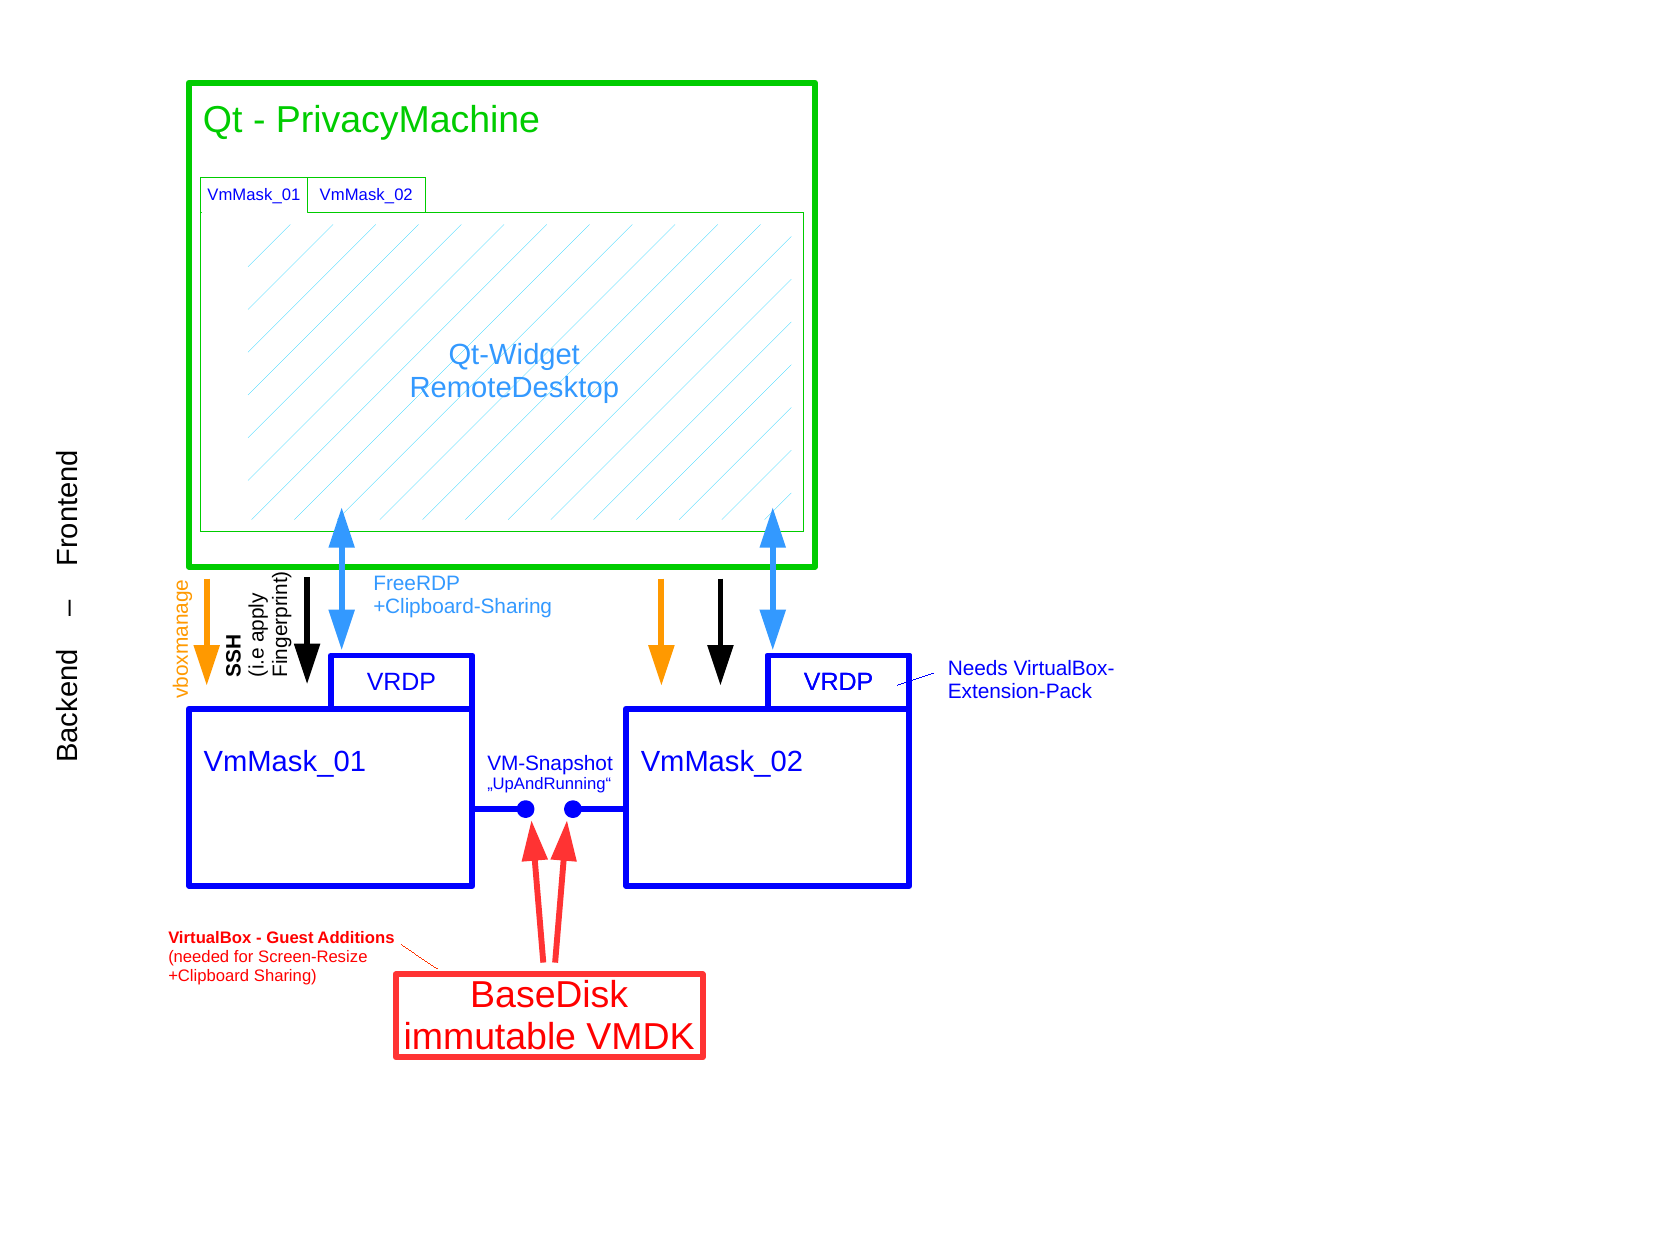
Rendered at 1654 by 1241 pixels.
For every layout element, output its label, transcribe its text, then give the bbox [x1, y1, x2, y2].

text_box VmMask_01 [188, 737, 382, 786]
text_box VirtualBox - Guest Additions (needed for Screen-Resize +Clipboard Sharing) [153, 921, 410, 993]
text_box SSH (i.e apply Fingerprint) [214, 556, 299, 692]
text_box BaseDisk immutable VMDK [395, 974, 703, 1058]
text_box VmMask_02 [625, 737, 819, 786]
text_box VM-Snapshot „UpAndRunning“ [472, 744, 638, 875]
text_box Qt-Widget RemoteDesktop [394, 330, 635, 412]
text_box VRDP [767, 655, 910, 709]
text_box VmMask_02 [307, 177, 426, 213]
text_box Qt - PrivacyMachine [188, 91, 556, 149]
text_box VRDP [330, 655, 473, 709]
text_box Needs VirtualBox- Extension-Pack [933, 649, 1130, 711]
text_box vboxmanage [161, 564, 200, 714]
text_box VmMask_01 [200, 177, 307, 212]
text_box [201, 212, 792, 520]
text_box FreeRDP +Clipboard-Sharing [358, 564, 567, 626]
text_box Backend – Frontend [43, 434, 91, 778]
